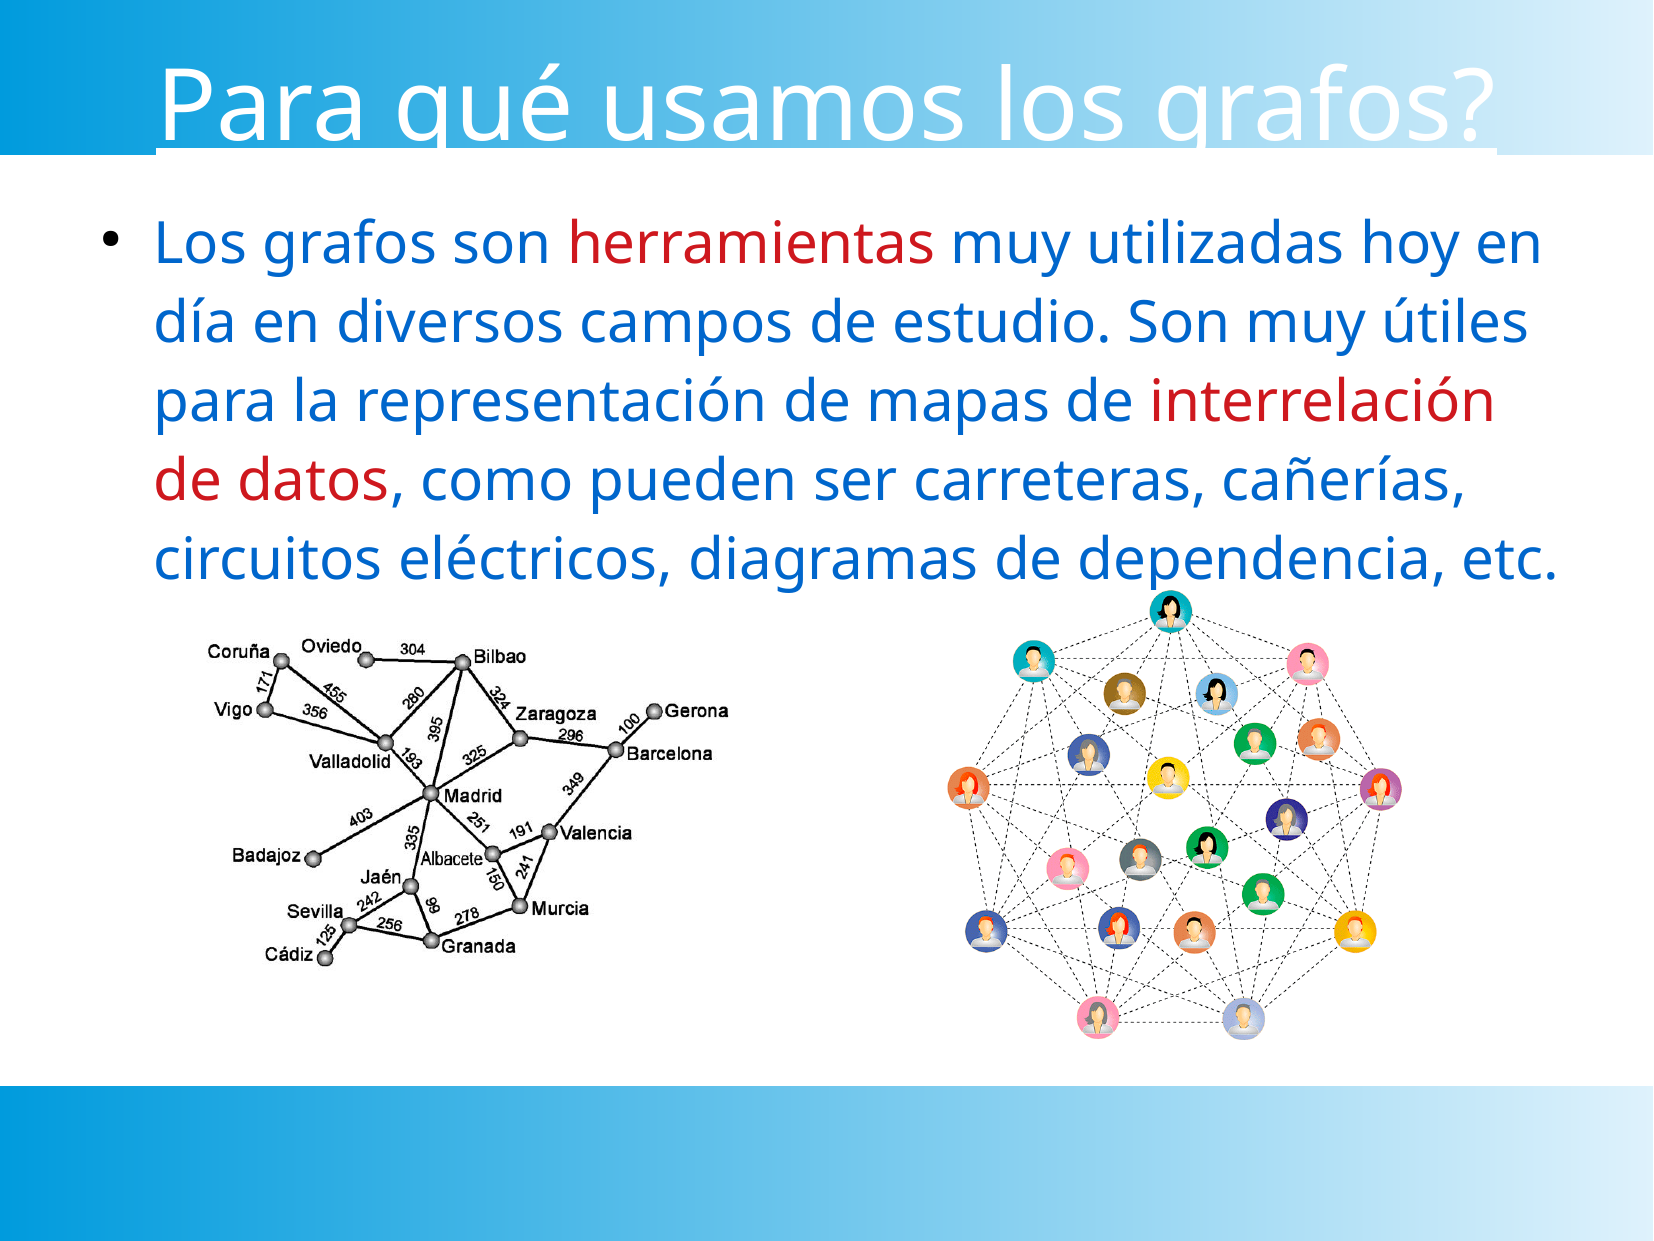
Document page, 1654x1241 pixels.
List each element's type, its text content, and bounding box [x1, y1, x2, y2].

list Los grafos son herramientas muy utilizadas hoy en día en diversos campos de estudio. Son muy útiles para la representación de mapas de interrelación de datos, como pueden ser carreteras, cañerías, circuitos eléctricos, diagramas de dependencia, etc. [82, 200, 1571, 921]
picture [838, 590, 1512, 1040]
picture [200, 614, 738, 998]
title Para qué usamos los grafos? [82, 43, 1571, 161]
